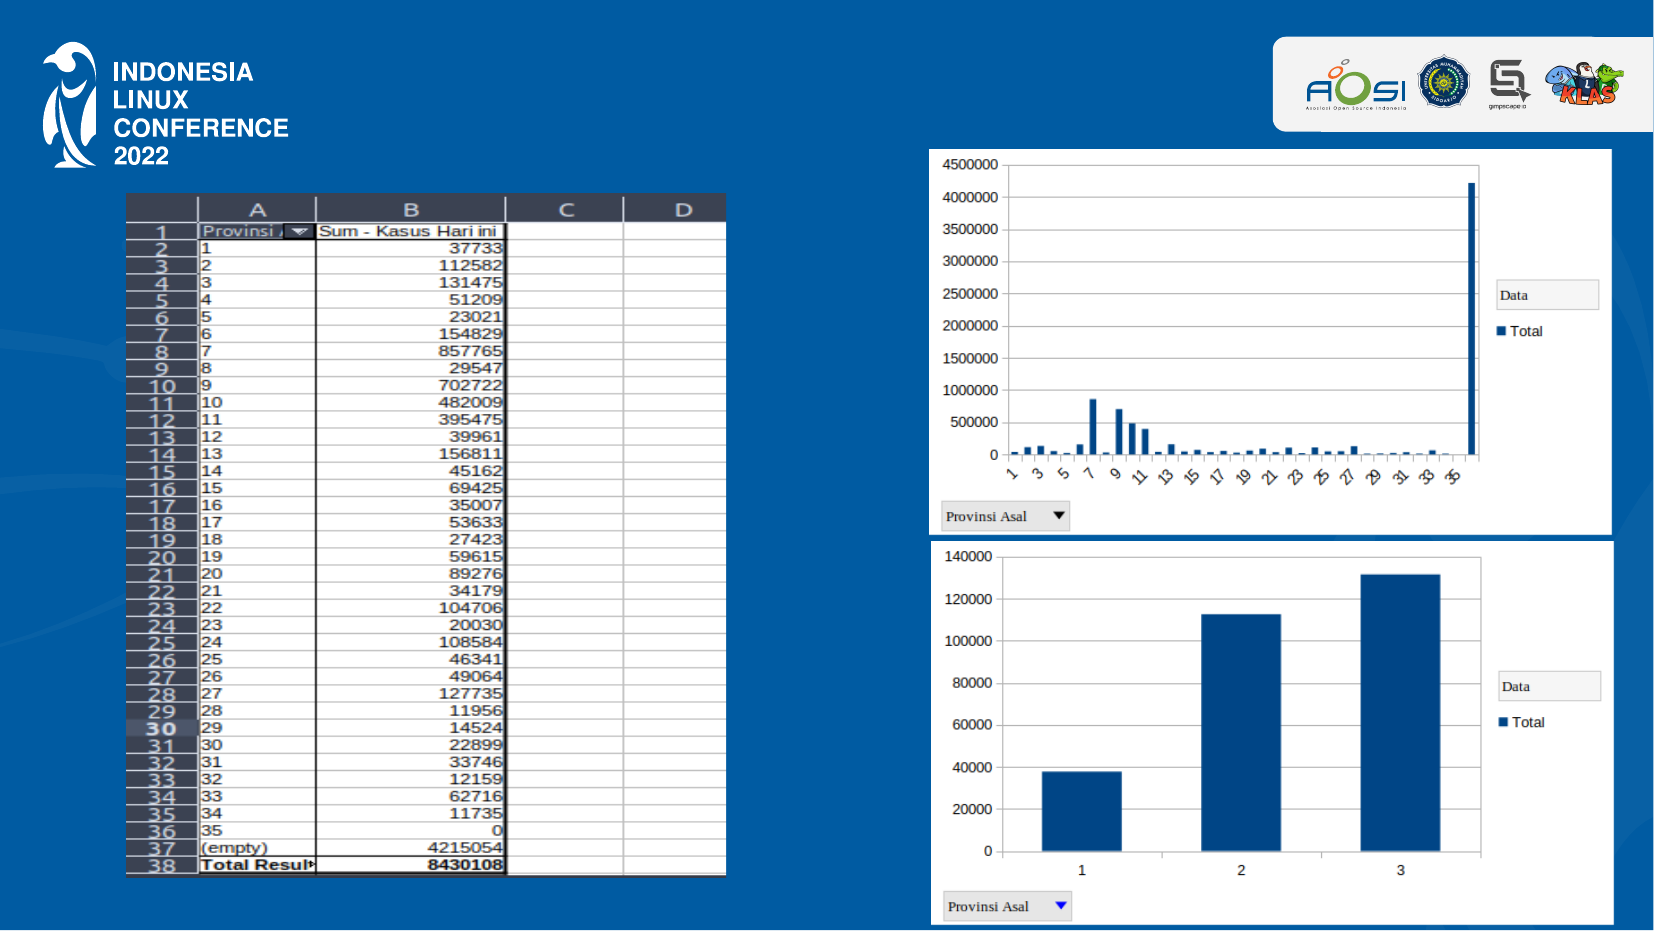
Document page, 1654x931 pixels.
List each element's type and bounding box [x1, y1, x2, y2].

picture [931, 541, 1615, 926]
picture [1417, 54, 1471, 108]
picture [929, 149, 1613, 536]
picture [126, 193, 727, 878]
picture [1545, 62, 1624, 105]
